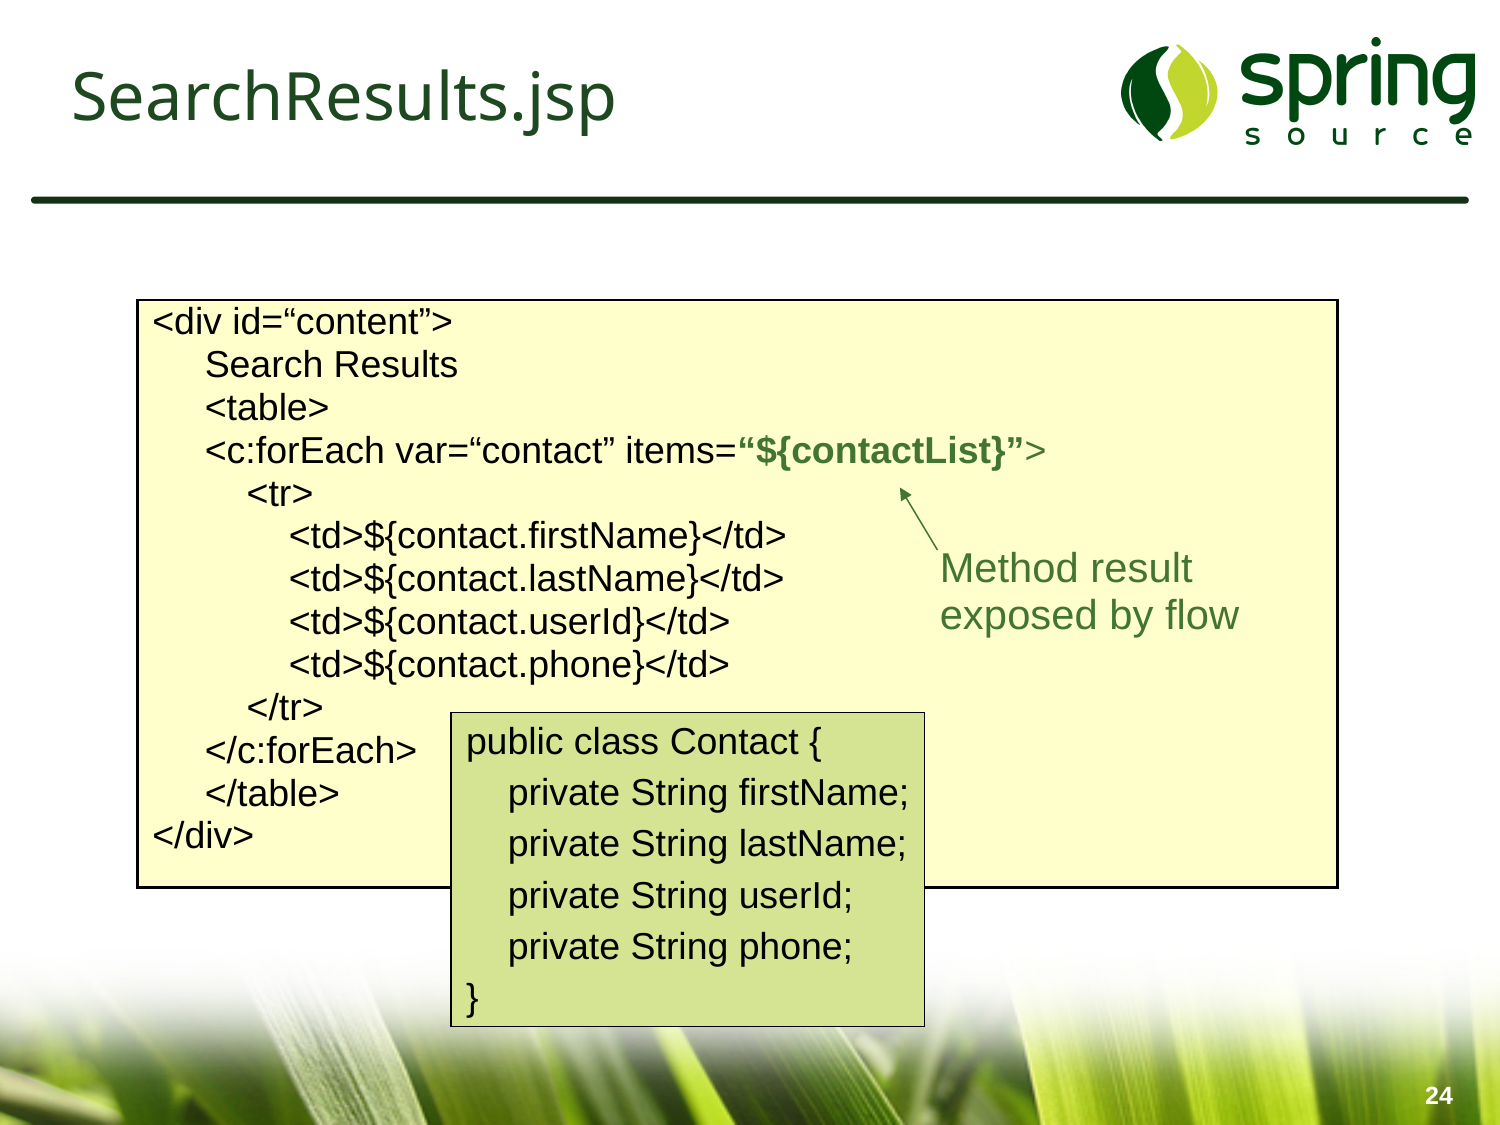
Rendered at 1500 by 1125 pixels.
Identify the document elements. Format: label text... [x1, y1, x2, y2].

text_box Method result exposed by flow [924, 537, 1322, 646]
title SearchResults.jsp [56, 13, 1089, 176]
picture [0, 944, 1500, 1125]
text_box <div id=“content”> Search Results <table> <c:forEach var=“contact” items=“${contactList}”> <tr> <td>${contact.firstName}</td> <td>${contact.lastName}</td> <td>${contact.userId}</td> <td>${contact.phone}</td> </tr> </c:forEach> </table> </div> [137, 299, 1338, 888]
text_box public class Contact { private String firstName; private String lastName; private String userId; private String phone; } [451, 712, 925, 1027]
picture [1121, 37, 1475, 145]
